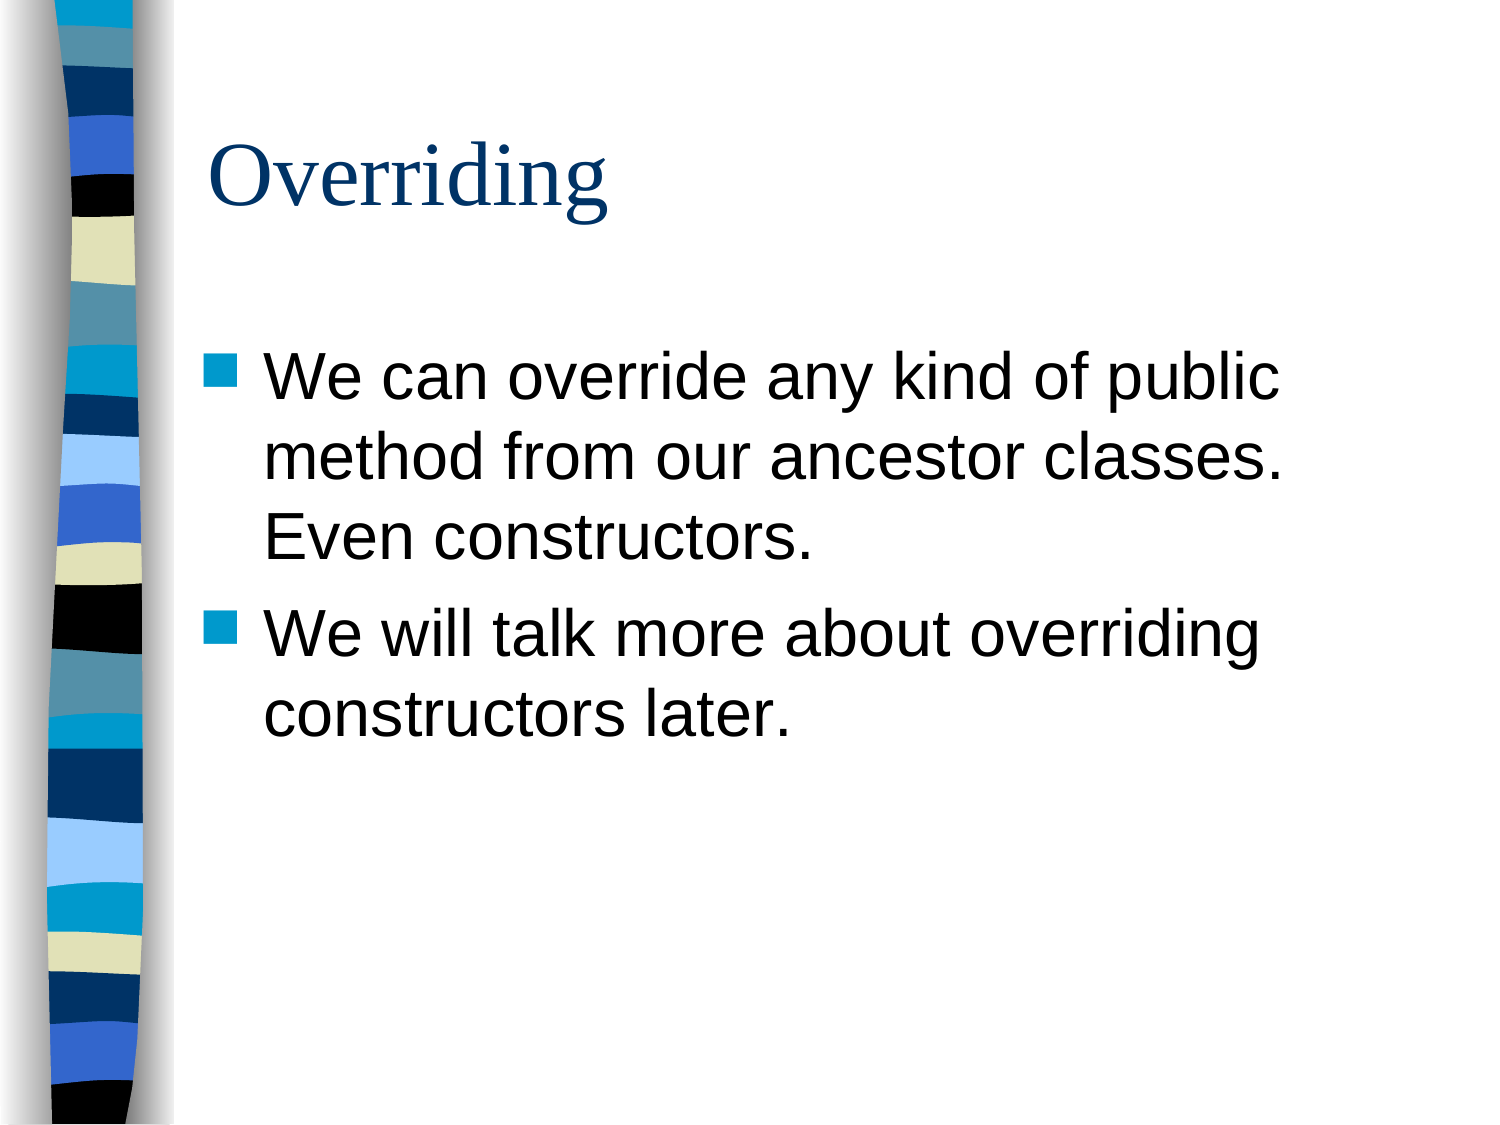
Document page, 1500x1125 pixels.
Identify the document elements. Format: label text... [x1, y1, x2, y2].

list We can override any kind of public method from our ancestor classes. Even constructors. We will talk more about overriding constructors later. [192, 324, 1468, 1000]
title Overriding [192, 74, 1468, 263]
